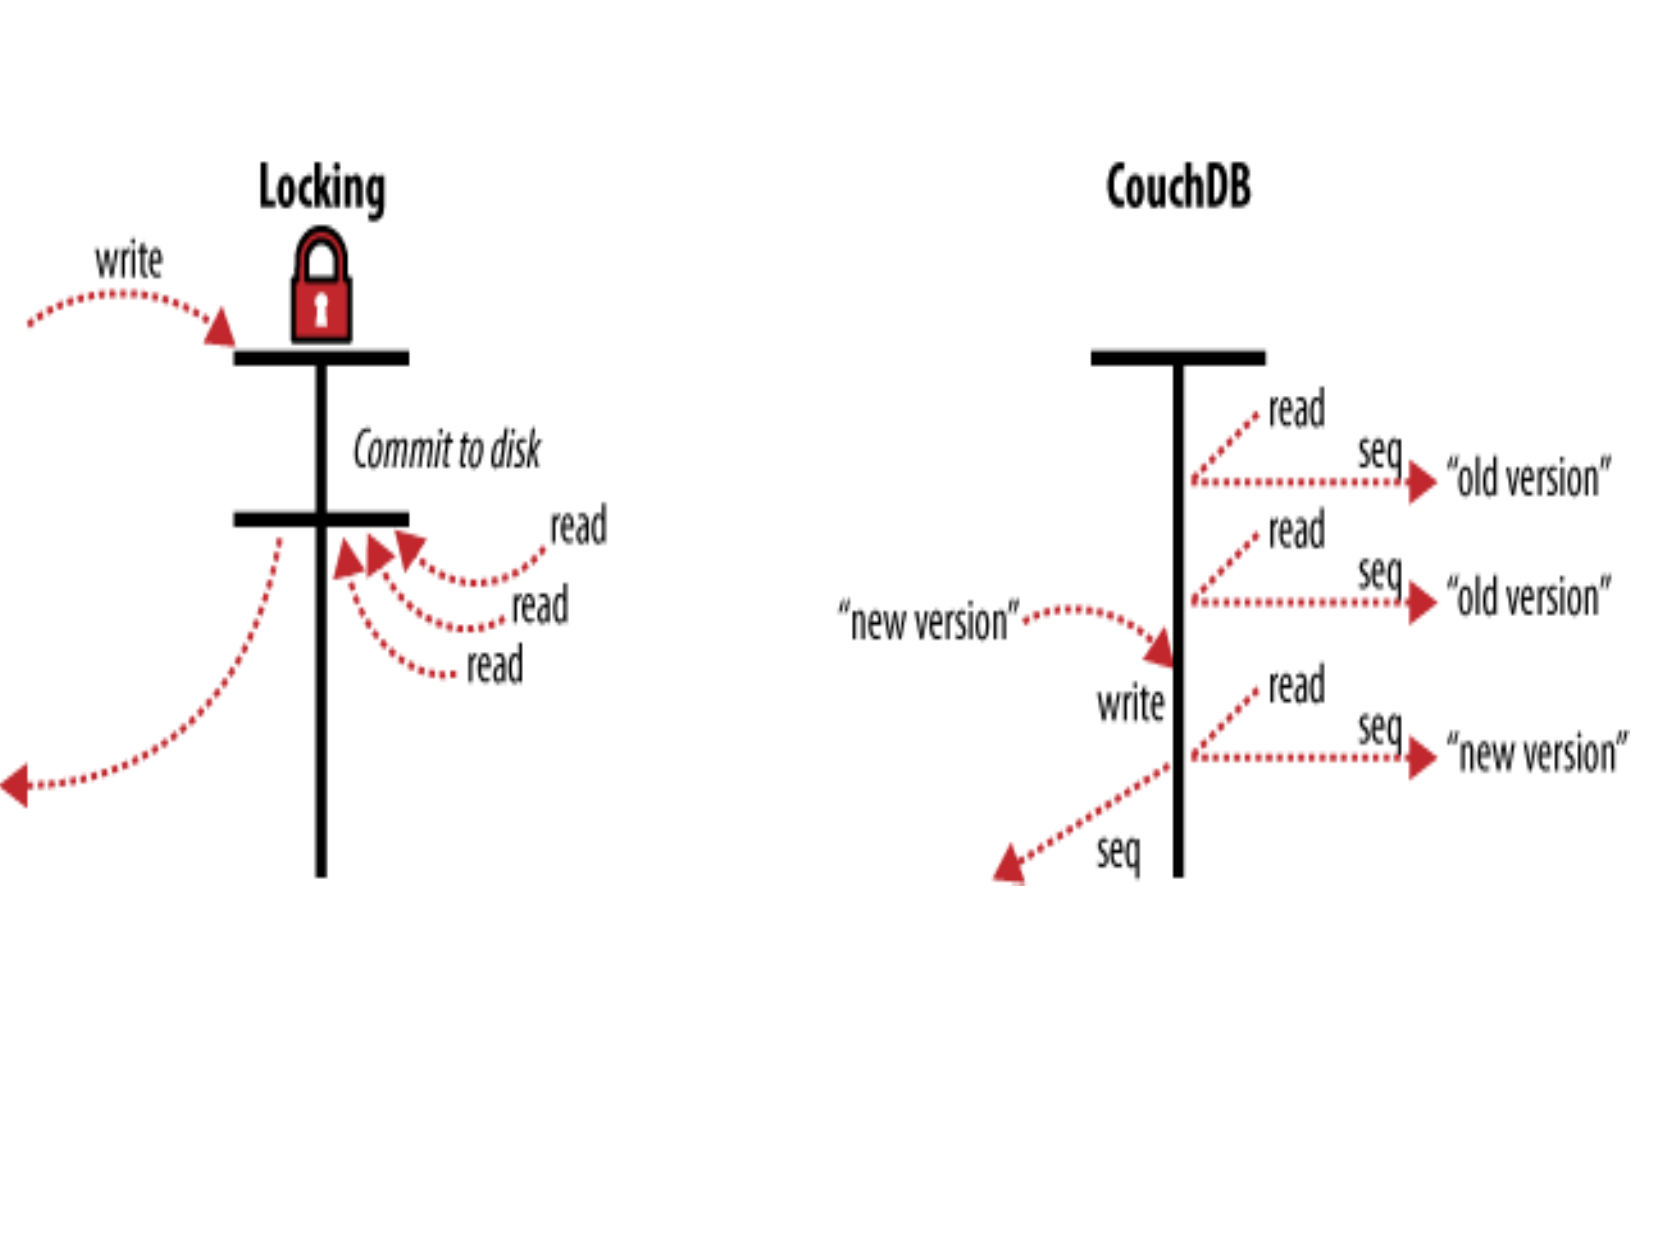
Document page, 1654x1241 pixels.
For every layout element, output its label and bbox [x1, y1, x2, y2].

picture [0, 153, 1630, 886]
